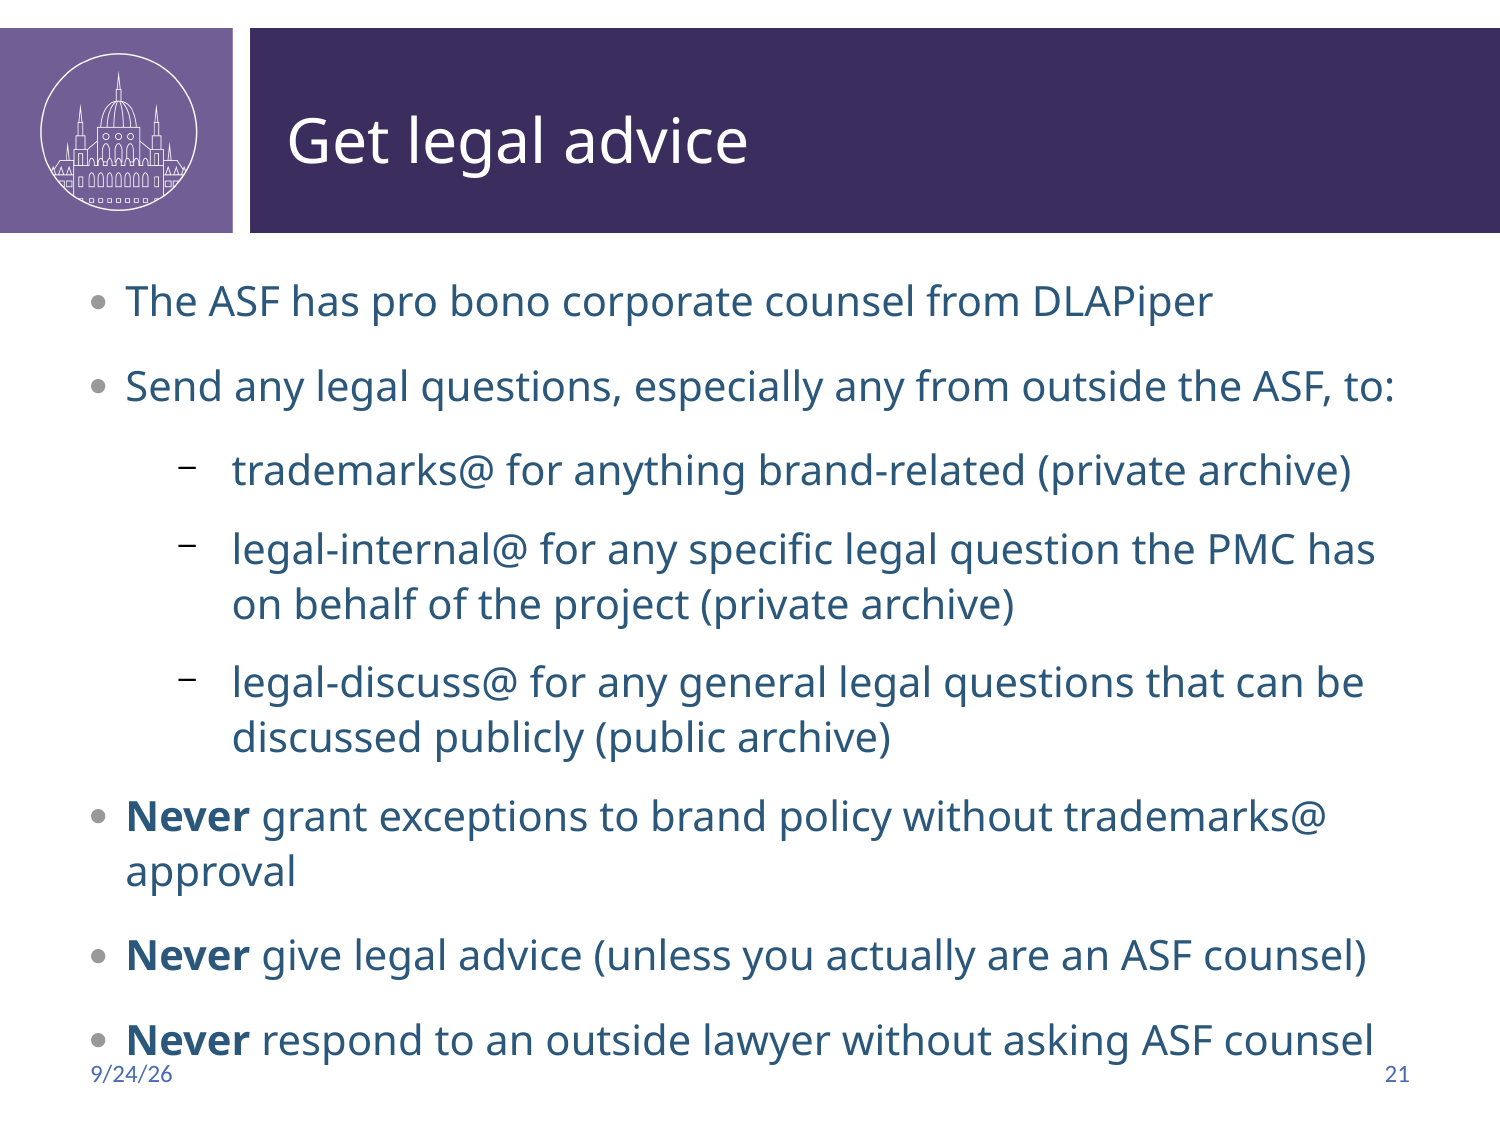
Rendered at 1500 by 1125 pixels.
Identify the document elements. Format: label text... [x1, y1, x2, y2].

picture [0, 28, 1500, 233]
slide_number <number> [1074, 1042, 1425, 1103]
title Get legal advice [271, 45, 1468, 233]
footer [512, 1042, 988, 1103]
list The ASF has pro bono corporate counsel from DLAPiper Send any legal questions, especially any from outside the ASF, to: trademarks@ for anything brand-related (private archive) legal-internal@ for any specific legal question the PMC has on behalf of the project (private archive) legal-discuss@ for any general legal questions that can be discussed publicly (public archive) Never grant exceptions to brand policy without trademarks@ approval Never give legal advice (unless you actually are an ASF counsel) Never respond to an outside lawyer without asking ASF counsel [75, 262, 1425, 1005]
slide_number 11/17/14 [75, 1042, 425, 1103]
